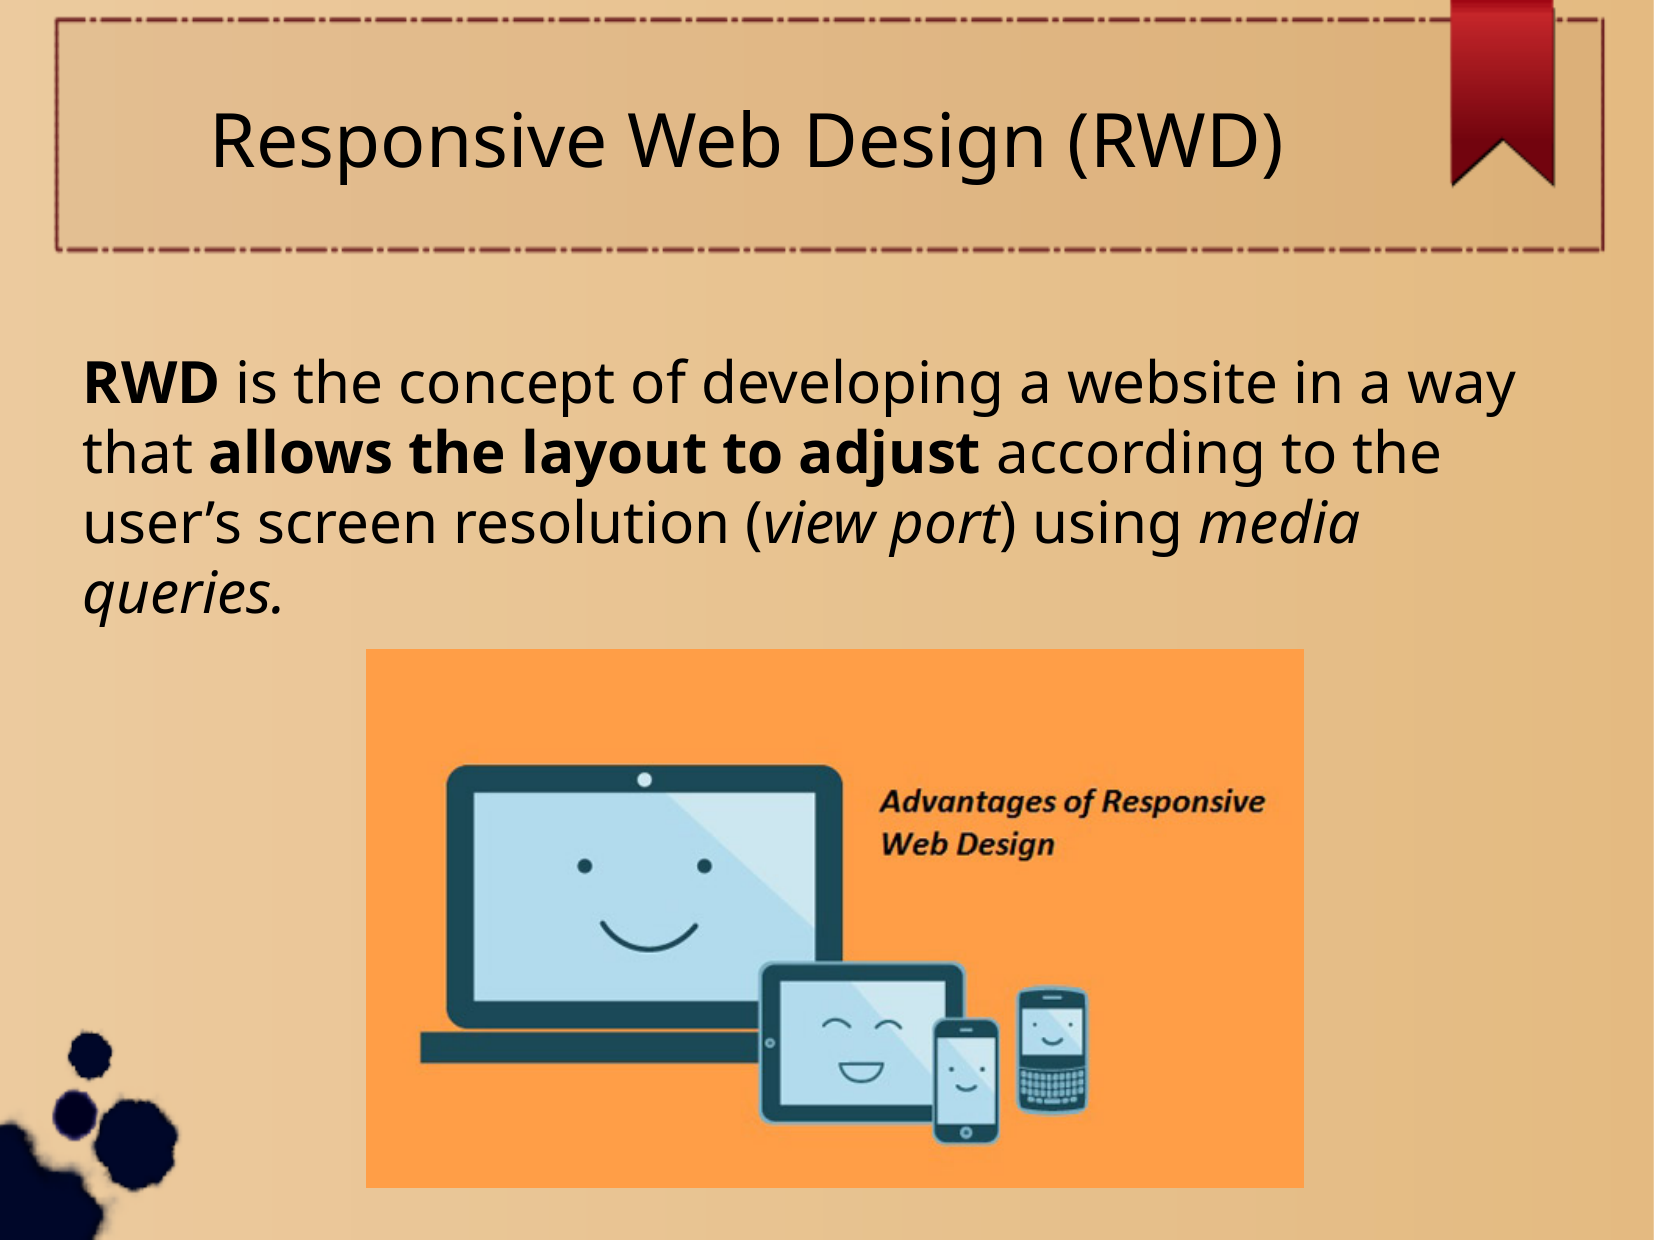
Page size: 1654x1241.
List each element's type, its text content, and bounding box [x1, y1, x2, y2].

text_box RWD is the concept of developing a website in a way that allows the layout to adjust according to the user’s screen resolution (view port) using media queries. [82, 0, 1571, 1019]
picture [0, 0, 1654, 1240]
